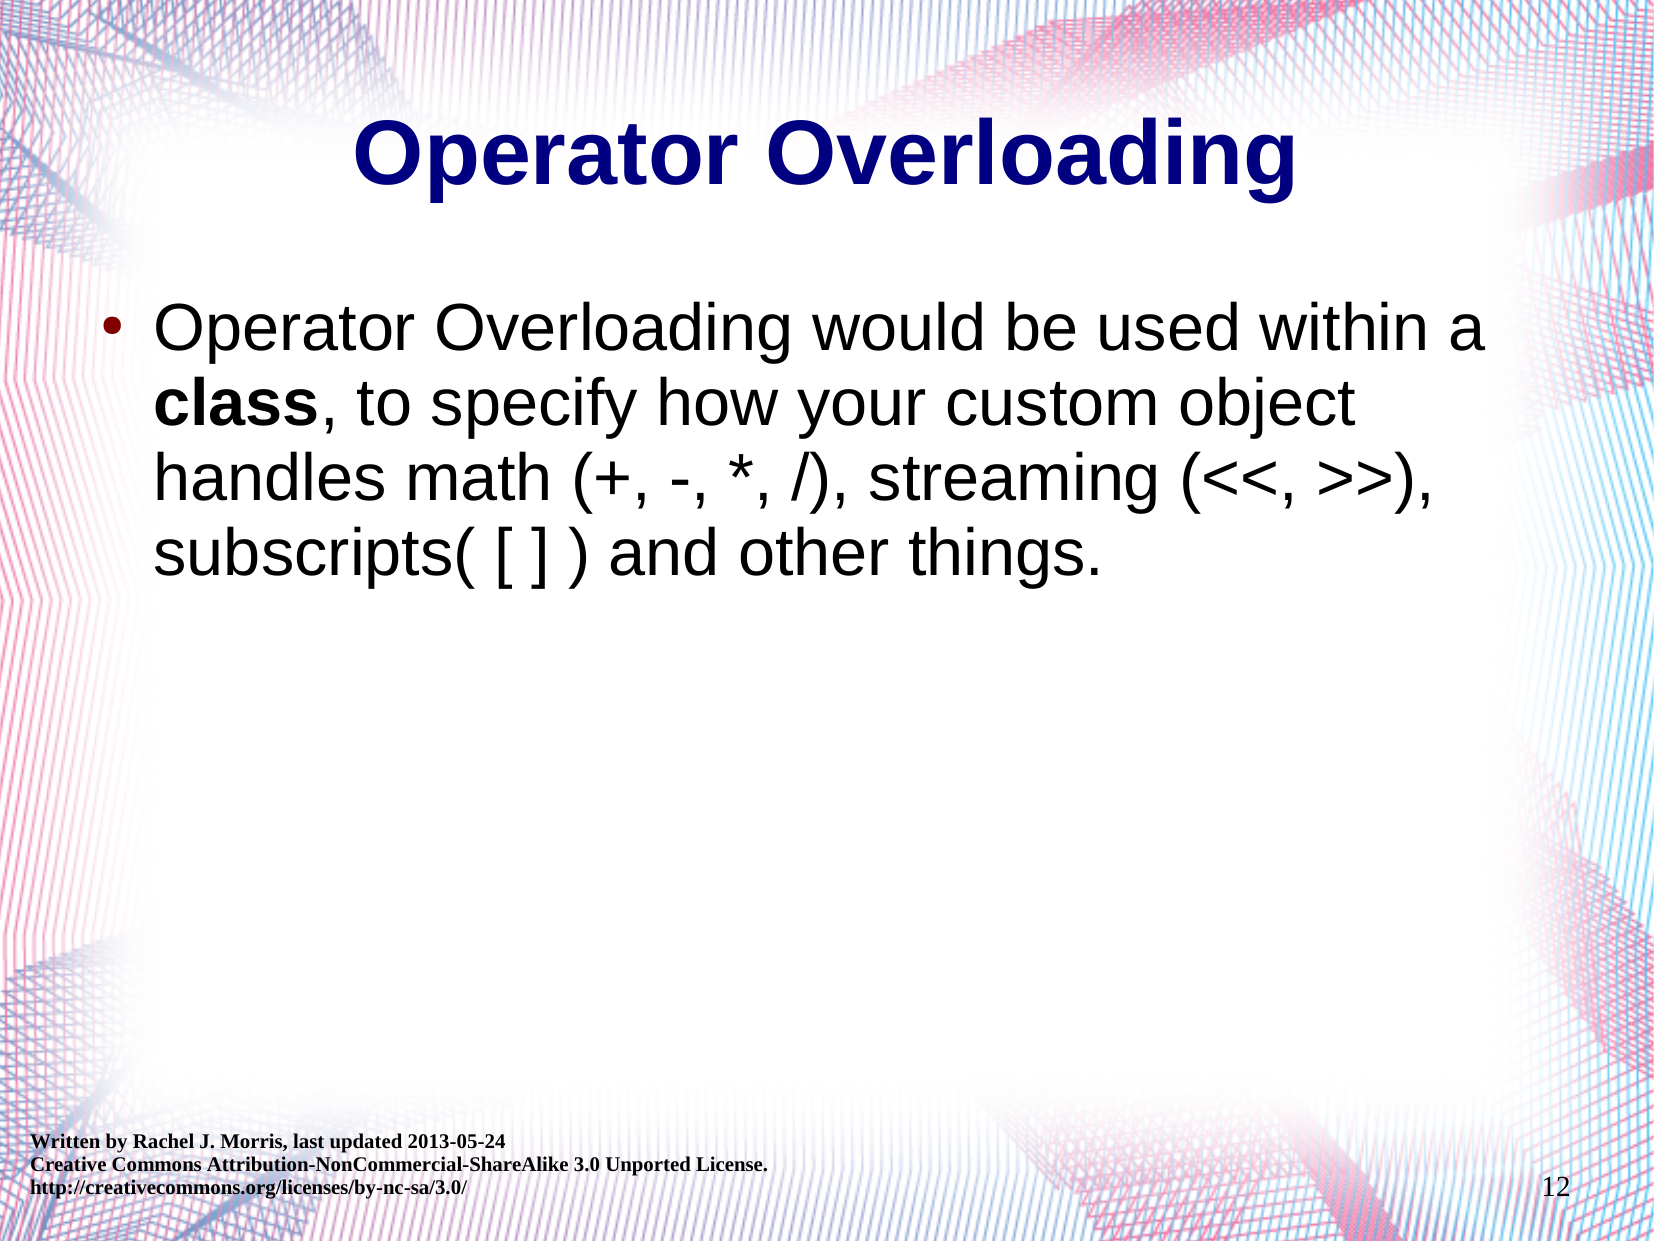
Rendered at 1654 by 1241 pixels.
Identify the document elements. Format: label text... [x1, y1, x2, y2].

list Operator Overloading would be used within a class, to specify how your custom object handles math (+, -, *, /), streaming (<<, >>), subscripts( [ ] ) and other things. [82, 290, 1571, 1010]
title Operator Overloading [82, 49, 1571, 257]
picture [0, 0, 1654, 1241]
